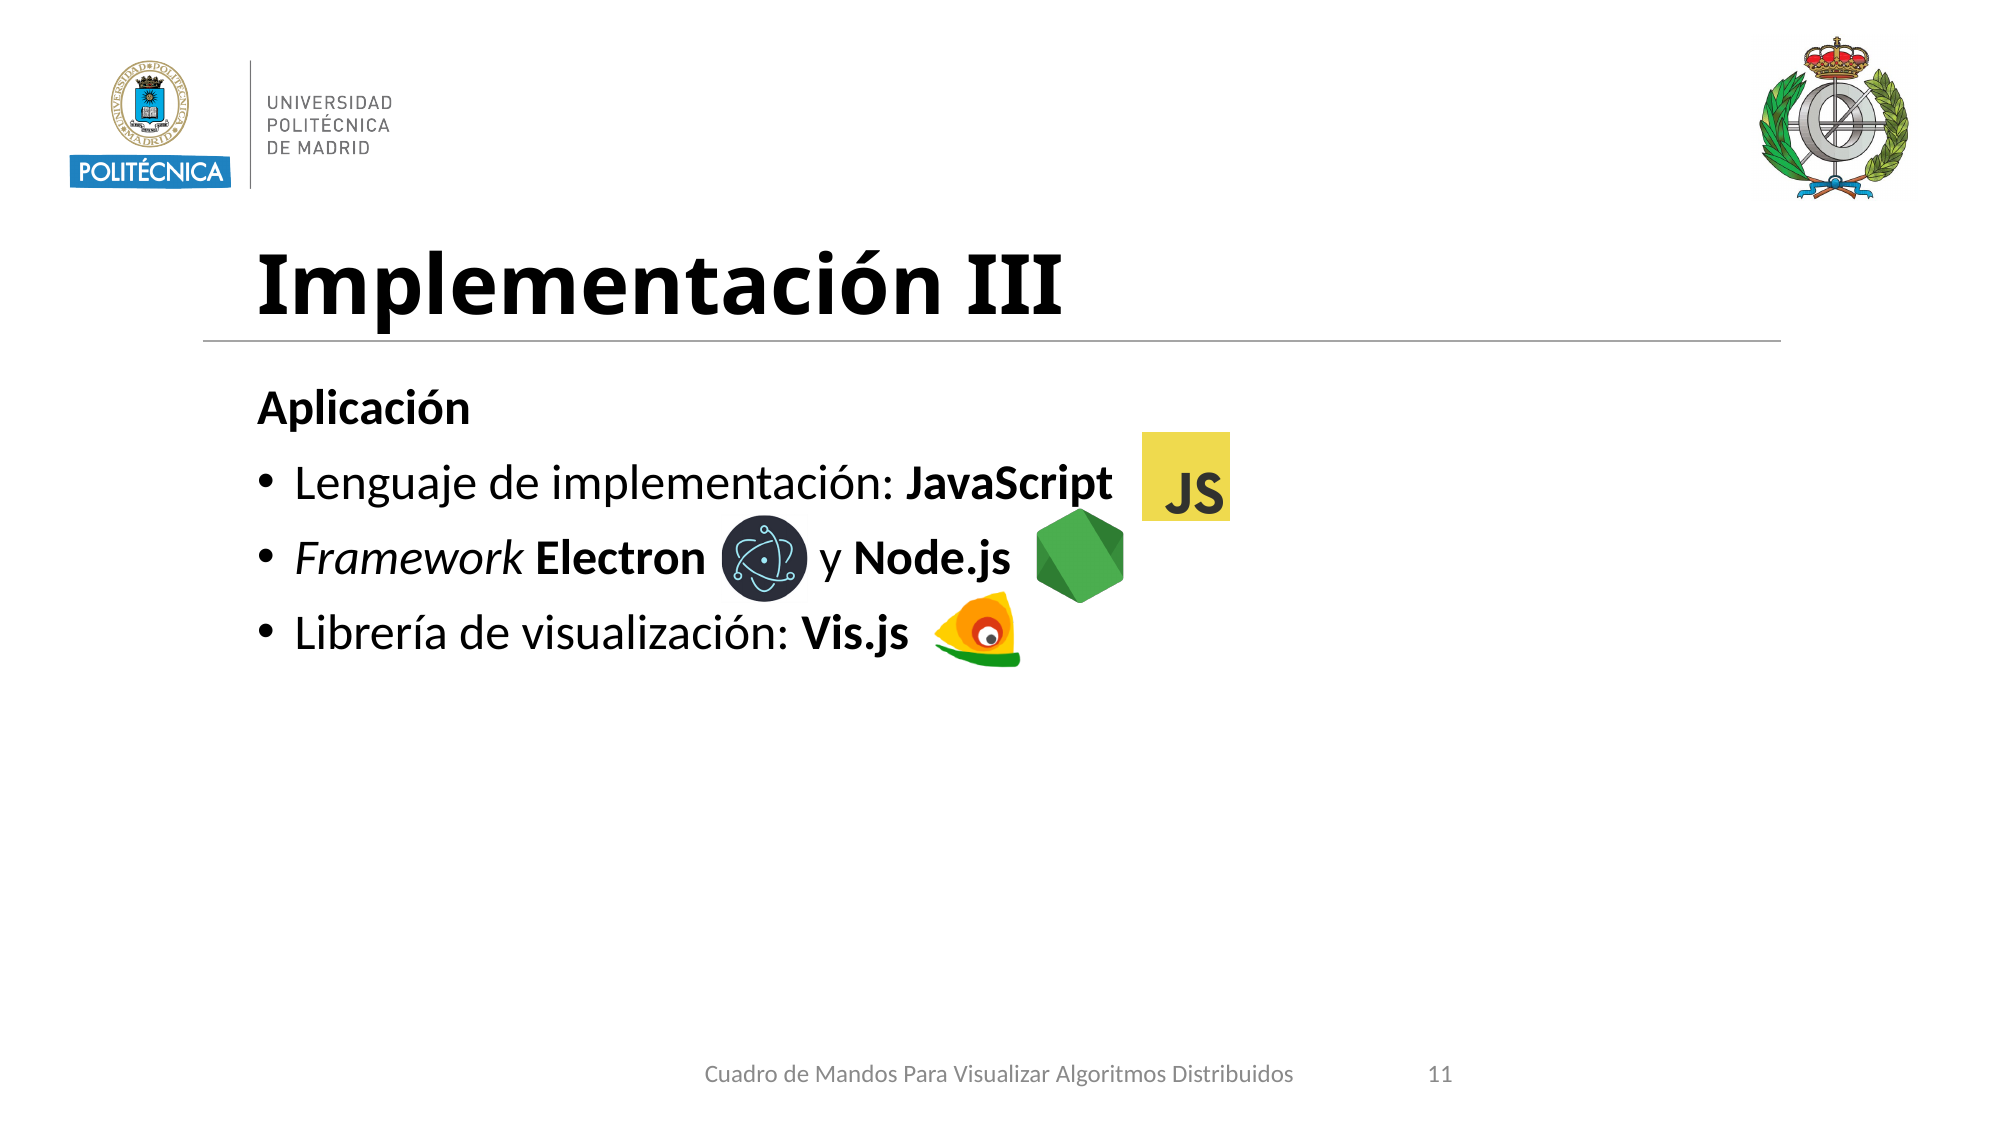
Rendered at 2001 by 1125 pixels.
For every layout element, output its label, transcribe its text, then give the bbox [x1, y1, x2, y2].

picture [933, 586, 1021, 674]
text_box [1412, 1042, 1863, 1103]
picture [48, 34, 436, 215]
title Implementación III [242, 197, 1968, 378]
picture [1751, 34, 1918, 201]
picture [721, 515, 808, 603]
picture [1036, 508, 1124, 608]
list Aplicación Lenguaje de implementación: JavaScript Framework Electron y Node.js Librería de visualización: Vis.js [242, 374, 1752, 1013]
picture [1142, 432, 1230, 521]
text_box Cuadro de Mandos Para Visualizar Algoritmos Distribuidos [662, 1042, 1338, 1103]
